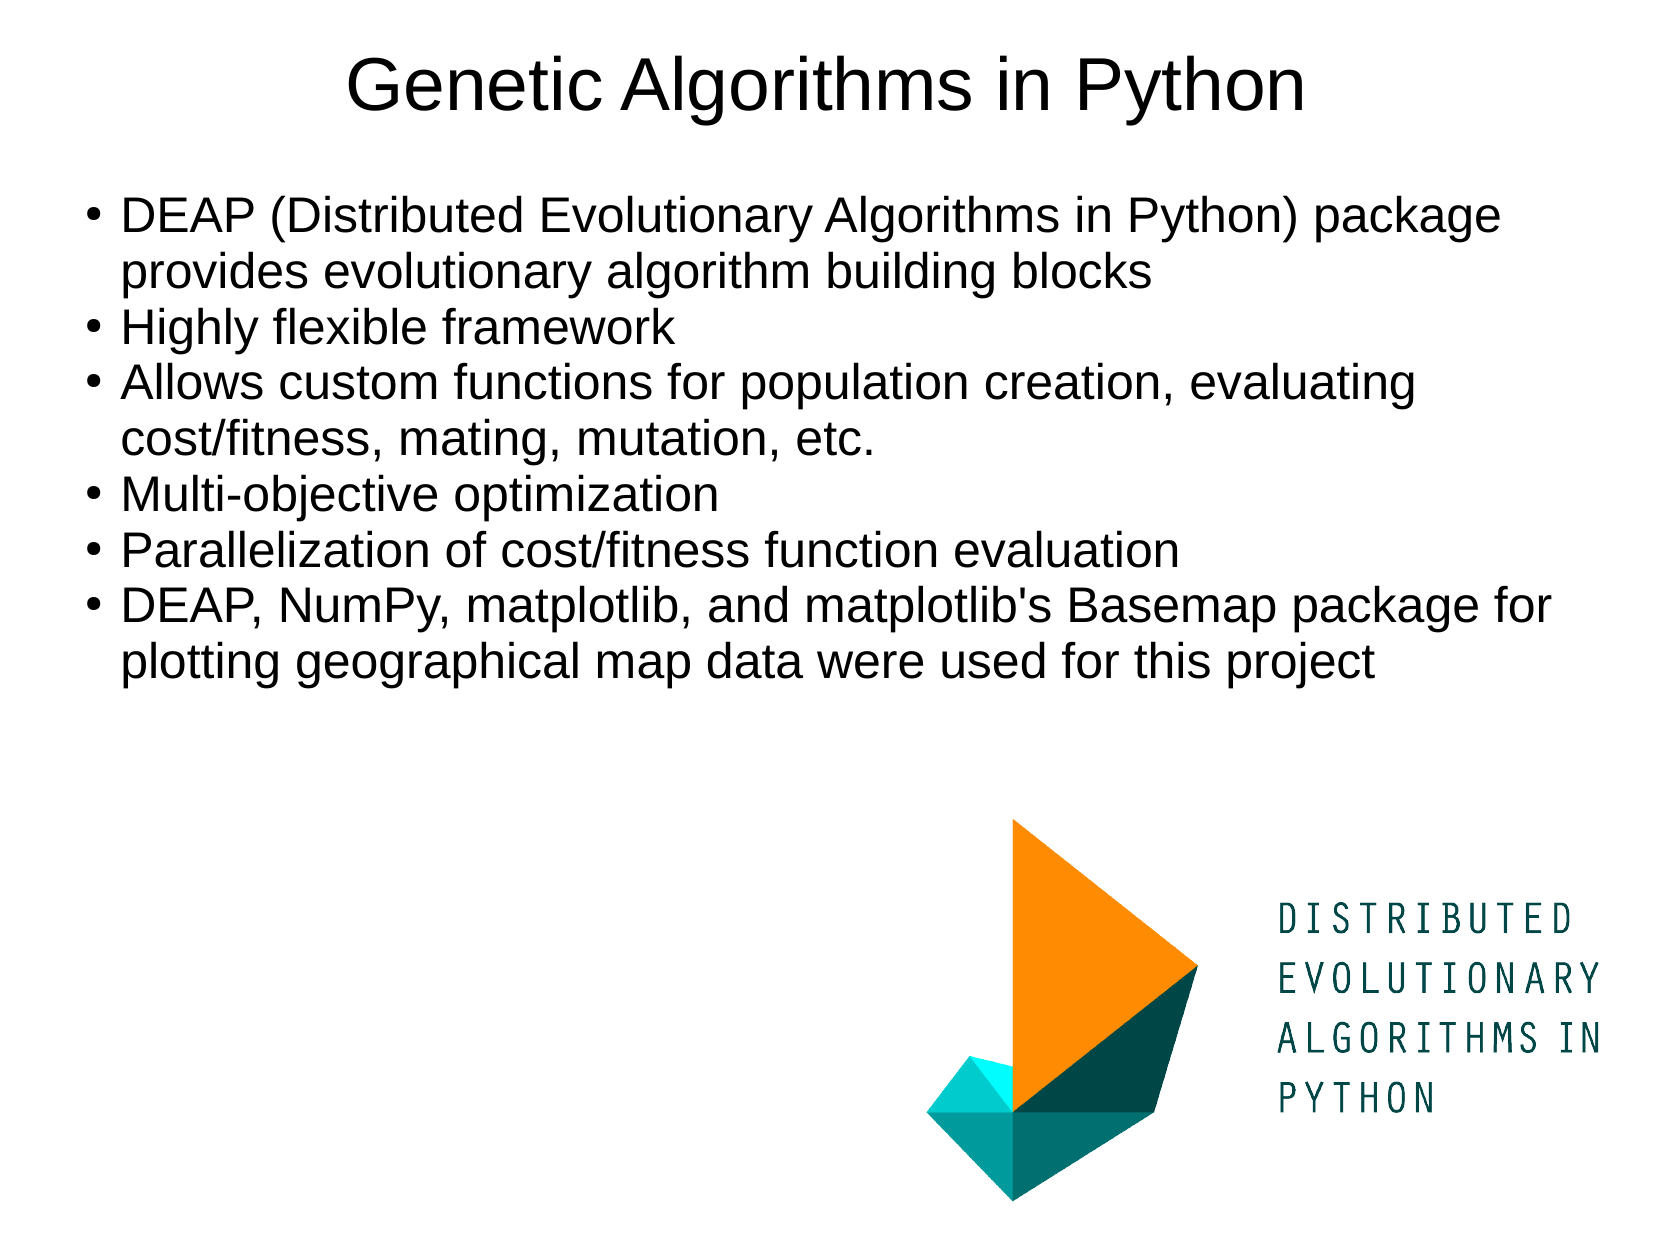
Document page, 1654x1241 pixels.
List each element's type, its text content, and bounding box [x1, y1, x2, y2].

text_box DEAP (Distributed Evolutionary Algorithms in Python) package provides evolutionary algorithm building blocks Highly flexible framework Allows custom functions for population creation, evaluating cost/fitness, mating, mutation, etc. Multi-objective optimization Parallelization of cost/fitness function evaluation DEAP, NumPy, matplotlib, and matplotlib's Basemap package for plotting geographical map data were used for this project [70, 180, 1606, 697]
picture [915, 806, 1612, 1218]
title Genetic Algorithms in Python [82, 42, 1571, 127]
